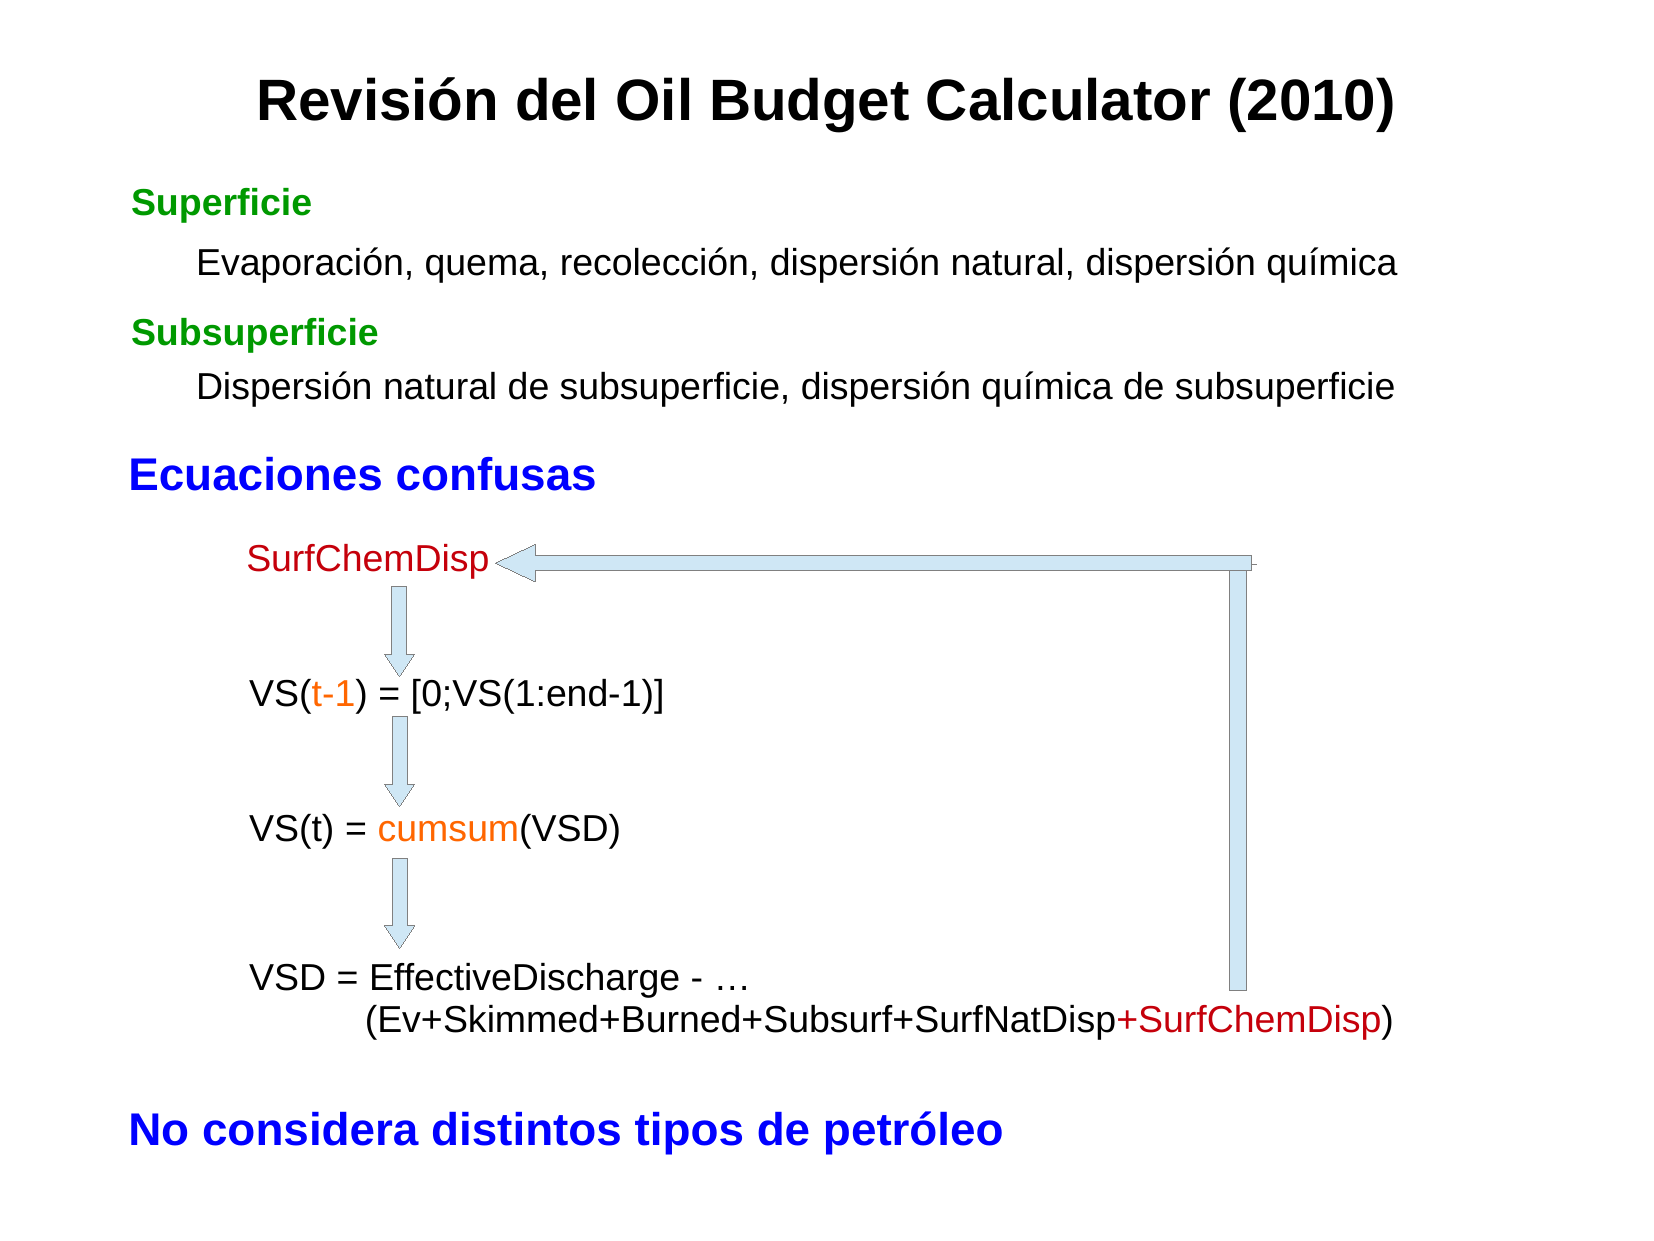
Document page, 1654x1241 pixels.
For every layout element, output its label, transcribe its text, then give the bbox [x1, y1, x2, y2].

text_box VSD = EffectiveDischarge - … (Ev+Skimmed+Burned+Subsurf+SurfNatDisp+SurfChemDisp) [234, 949, 1435, 1049]
text_box Ecuaciones confusas [113, 441, 612, 508]
text_box [495, 544, 1257, 991]
text_box Evaporación, quema, recolección, dispersión natural, dispersión química [181, 233, 1413, 291]
text_box VS(t) = cumsum(VSD) [234, 799, 640, 857]
text_box Dispersión natural de subsuperficie, dispersión química de subsuperficie [181, 357, 1421, 415]
text_box [384, 716, 415, 807]
text_box Superficie [116, 173, 522, 231]
text_box No considera distintos tipos de petróleo [113, 1096, 1020, 1163]
text_box Subsuperficie [116, 303, 522, 361]
title Revisión del Oil Budget Calculator (2010) [82, 49, 1571, 151]
text_box [384, 858, 415, 949]
text_box SurfChemDisp [231, 529, 505, 587]
text_box [384, 586, 415, 677]
text_box VS(t-1) = [0;VS(1:end-1)] [234, 664, 680, 722]
